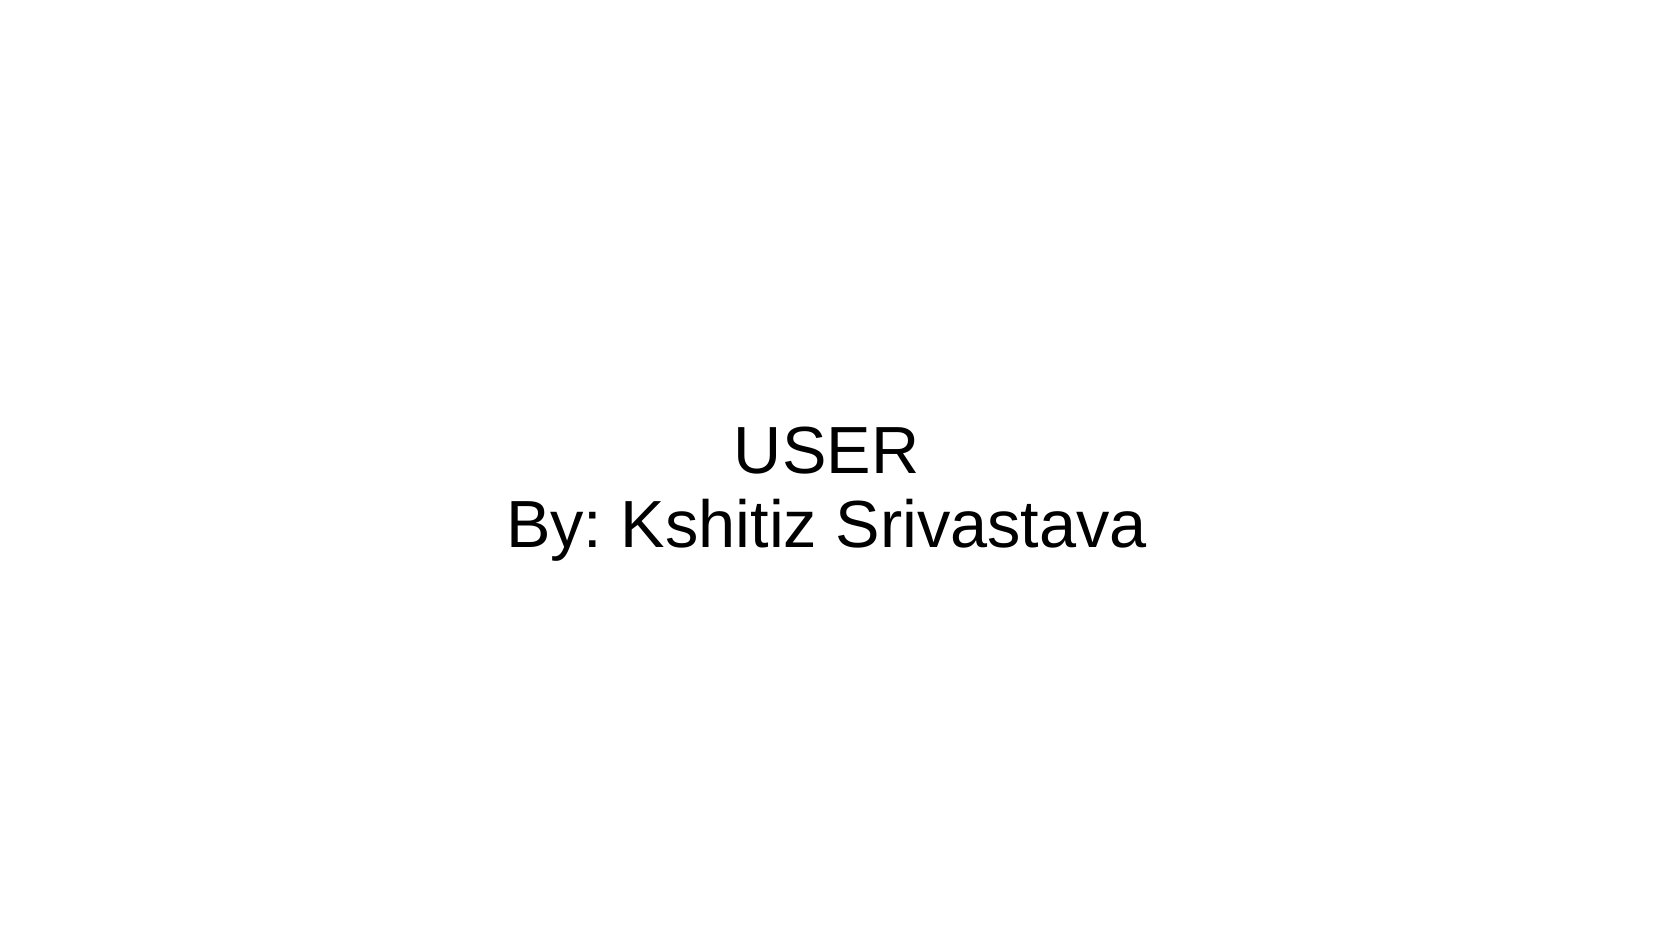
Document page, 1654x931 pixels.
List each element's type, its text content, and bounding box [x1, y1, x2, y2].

subtitle USER By: Kshitiz Srivastava [82, 217, 1571, 758]
